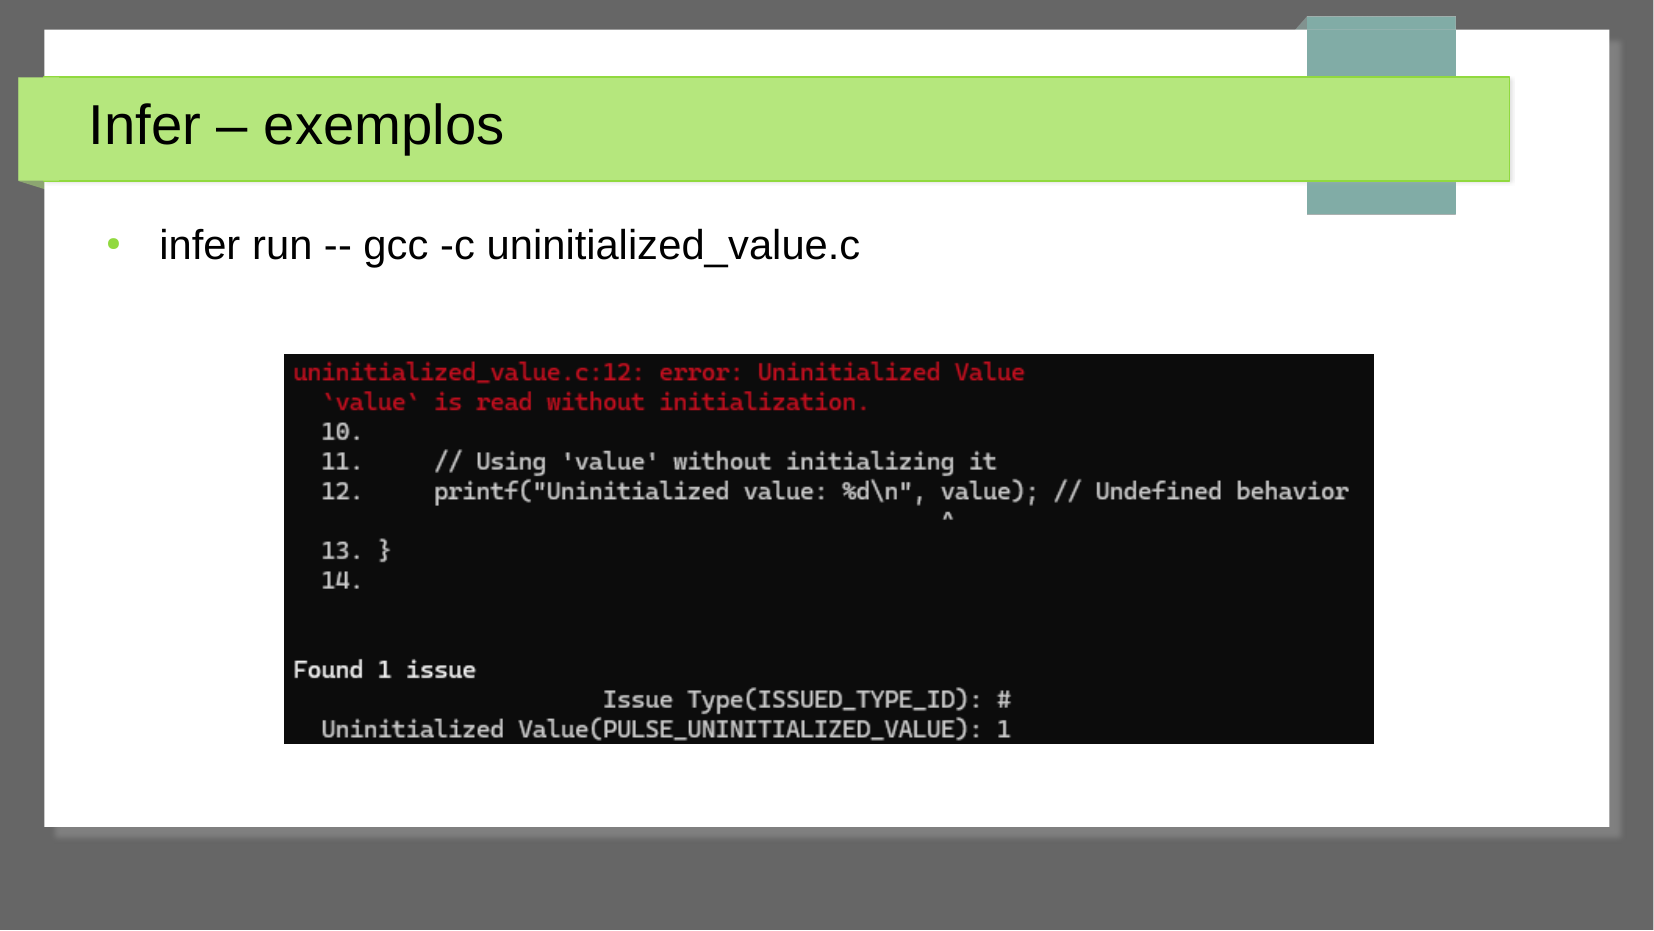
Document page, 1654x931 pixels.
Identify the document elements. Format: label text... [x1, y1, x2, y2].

title Infer – exemplos [88, 73, 1506, 178]
picture [284, 354, 1374, 744]
list infer run -- gcc -c uninitialized_value.c [88, 221, 1565, 813]
